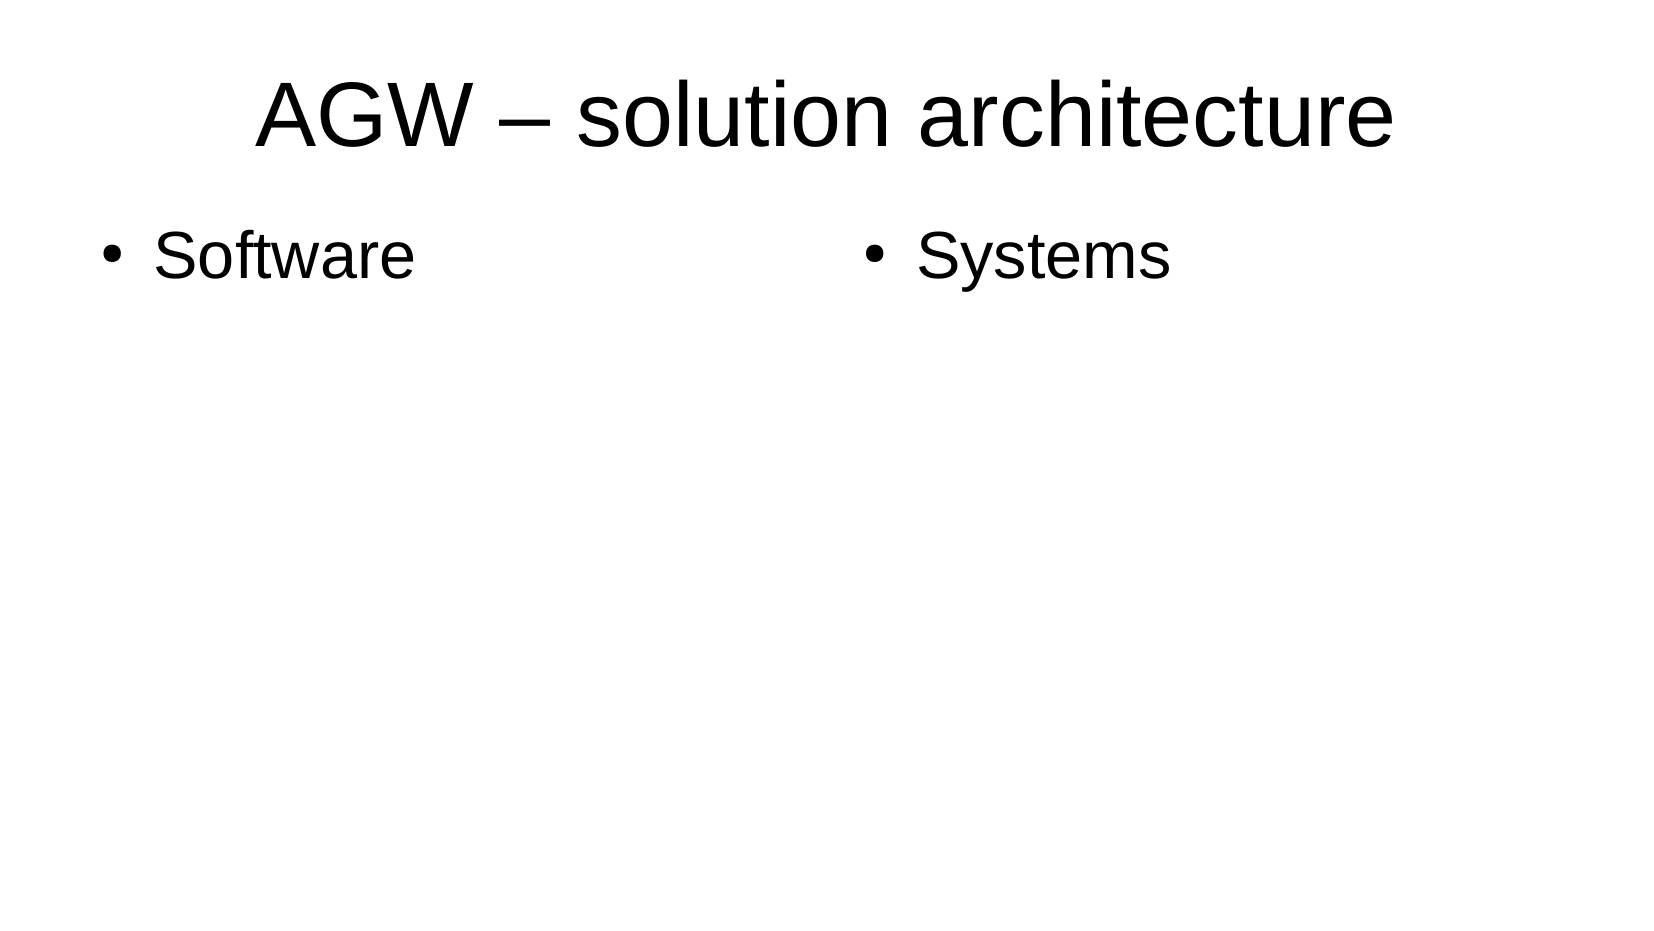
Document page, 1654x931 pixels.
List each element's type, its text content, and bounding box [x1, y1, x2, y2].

list Software [82, 217, 809, 758]
title AGW – solution architecture [82, 37, 1571, 193]
list Systems [845, 217, 1572, 758]
